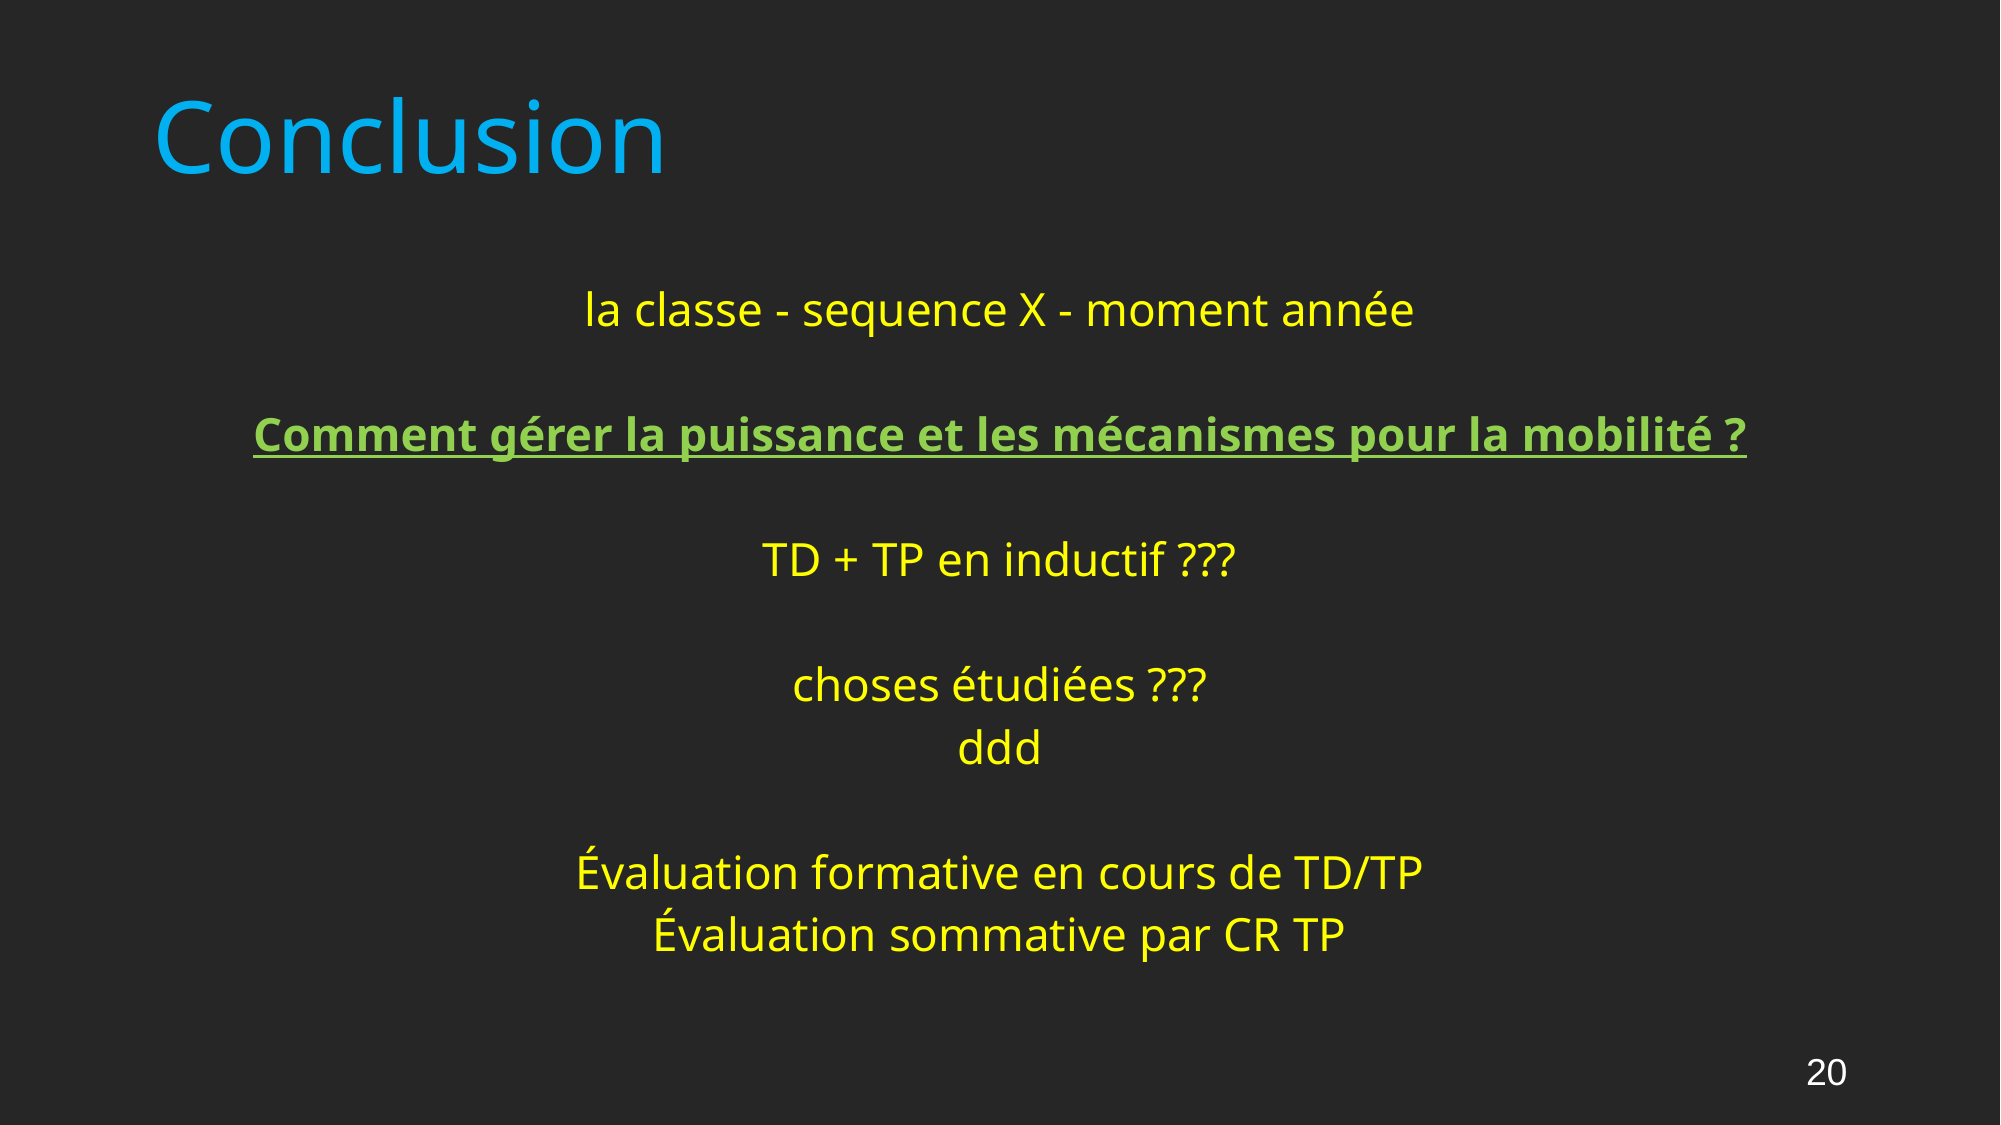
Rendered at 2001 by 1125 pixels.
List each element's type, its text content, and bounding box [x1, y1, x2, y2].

text_box [1412, 1042, 1863, 1103]
text_box la classe - sequence X - moment année Comment gérer la puissance et les mécanismes pour la mobilité ? TD + TP en inductif ??? choses étudiées ??? ddd Évaluation formative en cours de TD/TP Évaluation sommative par CR TP [111, 269, 1889, 861]
title Conclusion [137, 59, 1863, 229]
